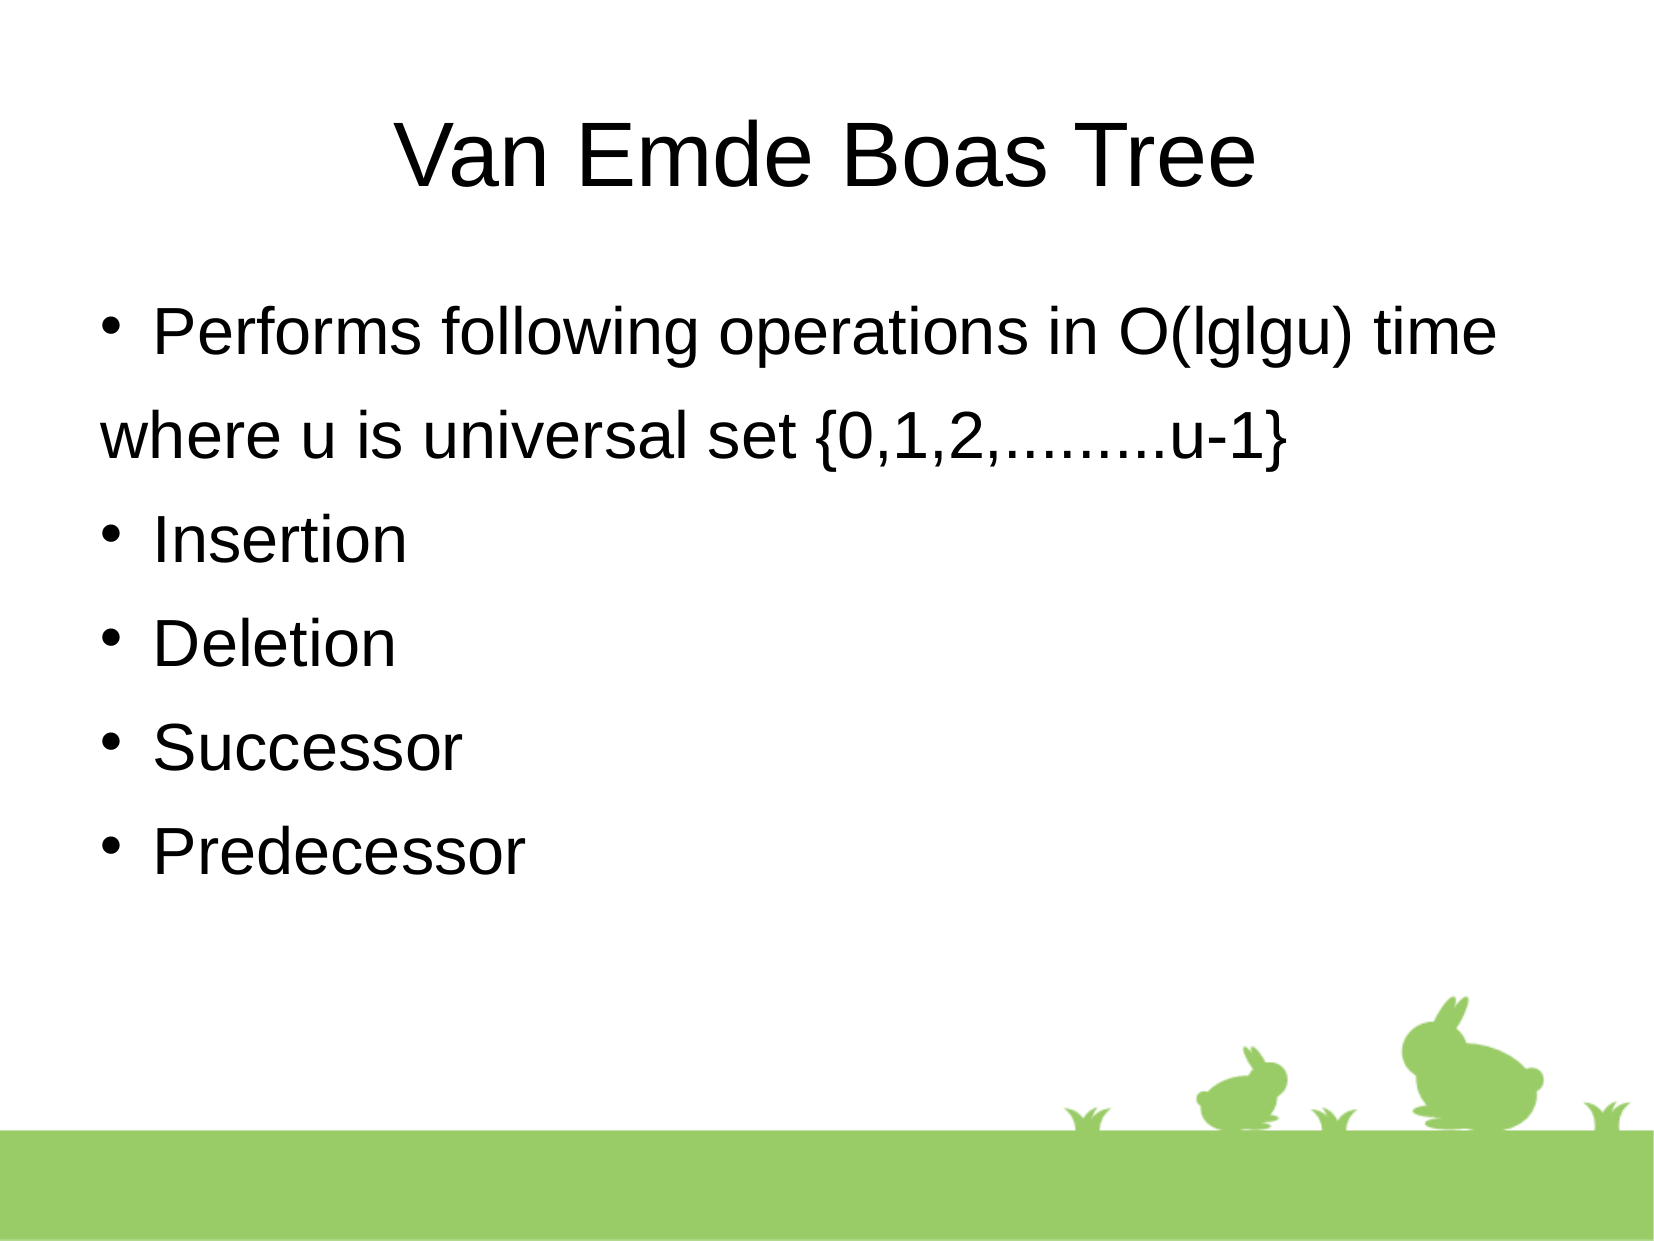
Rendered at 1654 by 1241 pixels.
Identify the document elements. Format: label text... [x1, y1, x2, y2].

list Performs following operations in O(lglgu) time where u is universal set {0,1,2,.........u-1} Insertion Deletion Successor Predecessor [82, 290, 1571, 1010]
picture [0, 0, 1654, 1241]
title Van Emde Boas Tree [82, 49, 1571, 257]
